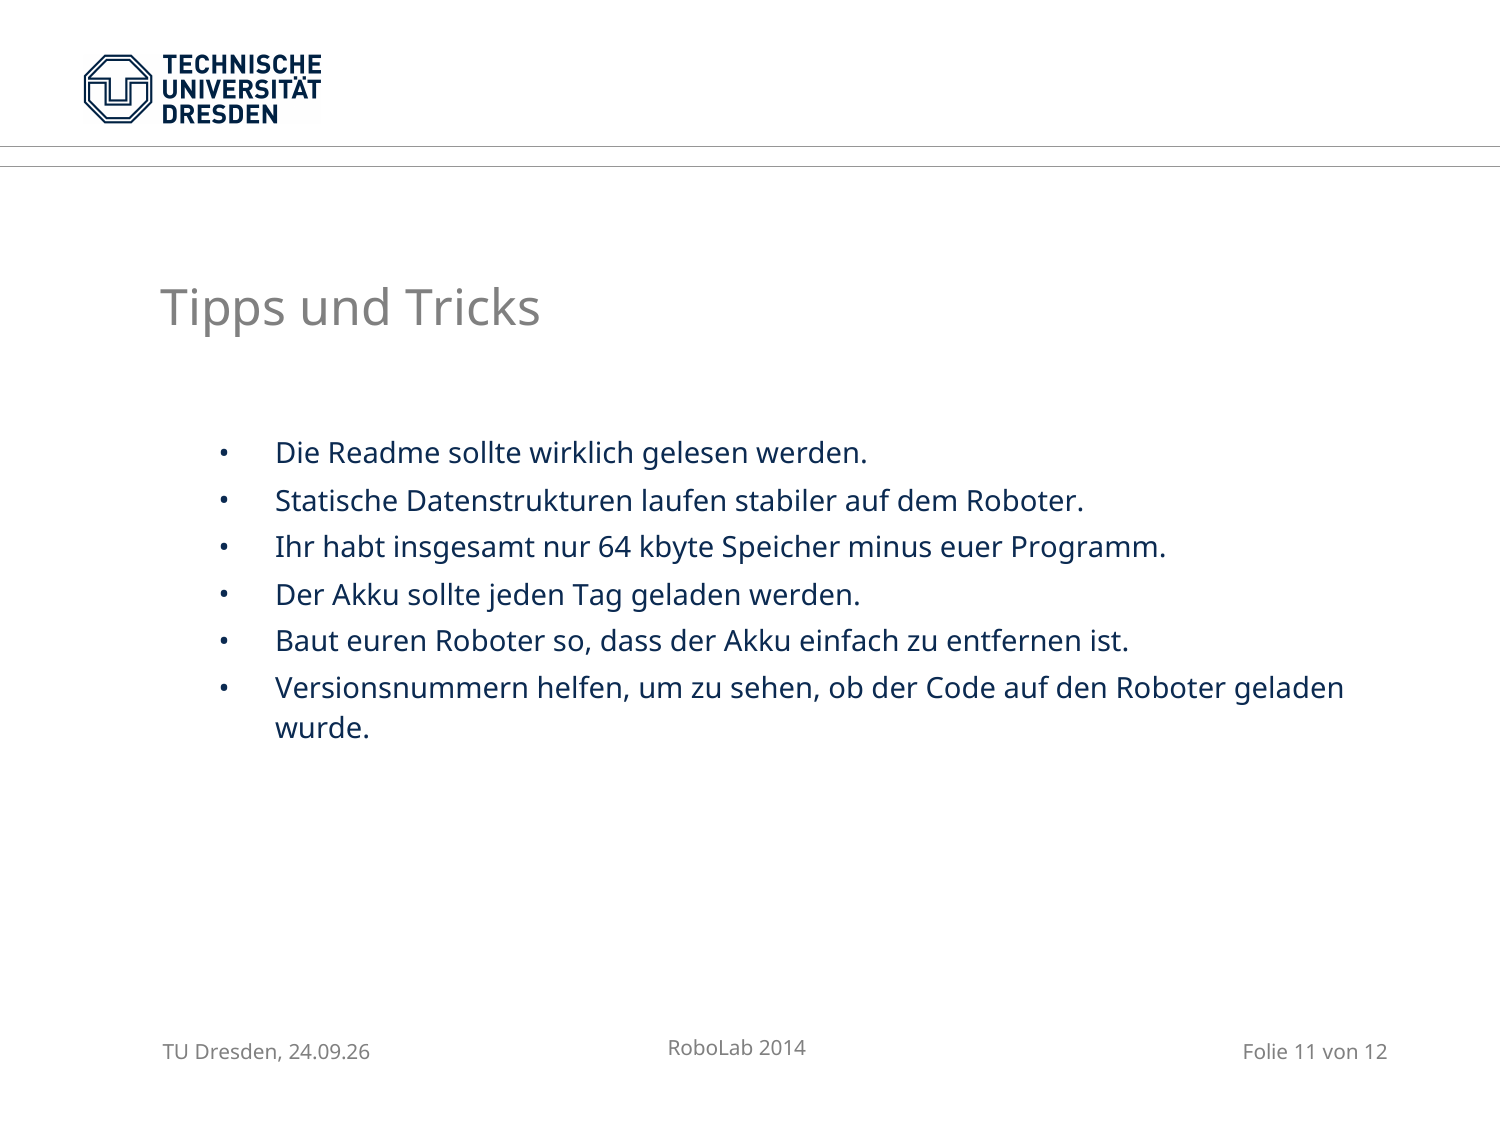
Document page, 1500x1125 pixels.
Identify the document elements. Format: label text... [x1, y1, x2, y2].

picture [83, 54, 321, 124]
list Die Readme sollte wirklich gelesen werden. Statische Datenstrukturen laufen stabiler auf dem Roboter. Ihr habt insgesamt nur 64 kbyte Speicher minus euer Programm. Der Akku sollte jeden Tag geladen werden. Baut euren Roboter so, dass der Akku einfach zu entfernen ist. Versionsnummern helfen, um zu sehen, ob der Code auf den Roboter geladen wurde. [162, 425, 1388, 1001]
title Tipps und Tricks [160, 238, 1392, 374]
